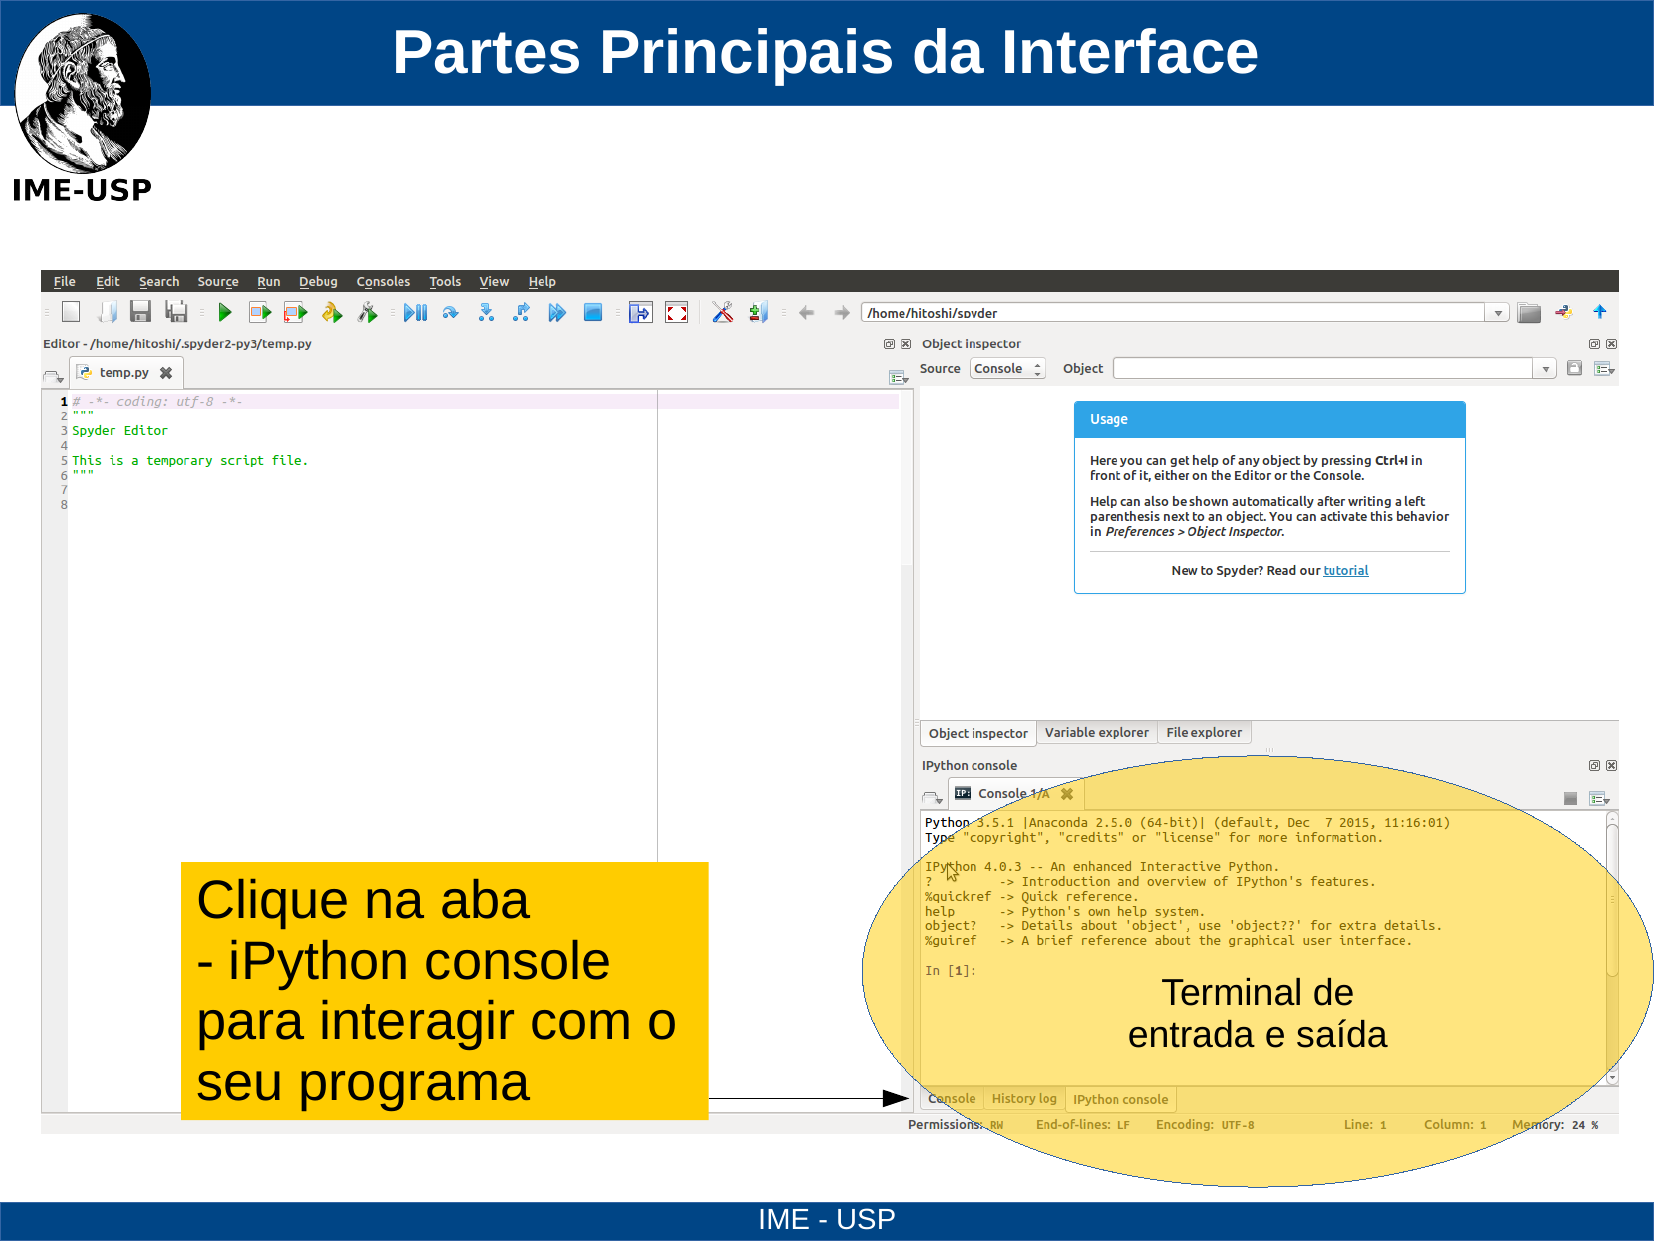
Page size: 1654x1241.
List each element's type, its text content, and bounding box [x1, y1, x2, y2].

text_box Terminal de entrada e saída [862, 755, 1654, 1188]
title Partes Principais da Interface [0, 0, 1654, 106]
text_box Clique na aba - iPython console para interagir com o seu programa [181, 862, 709, 1121]
picture [1521, 1061, 1619, 1134]
picture [14, 106, 151, 201]
picture [41, 270, 1619, 1134]
